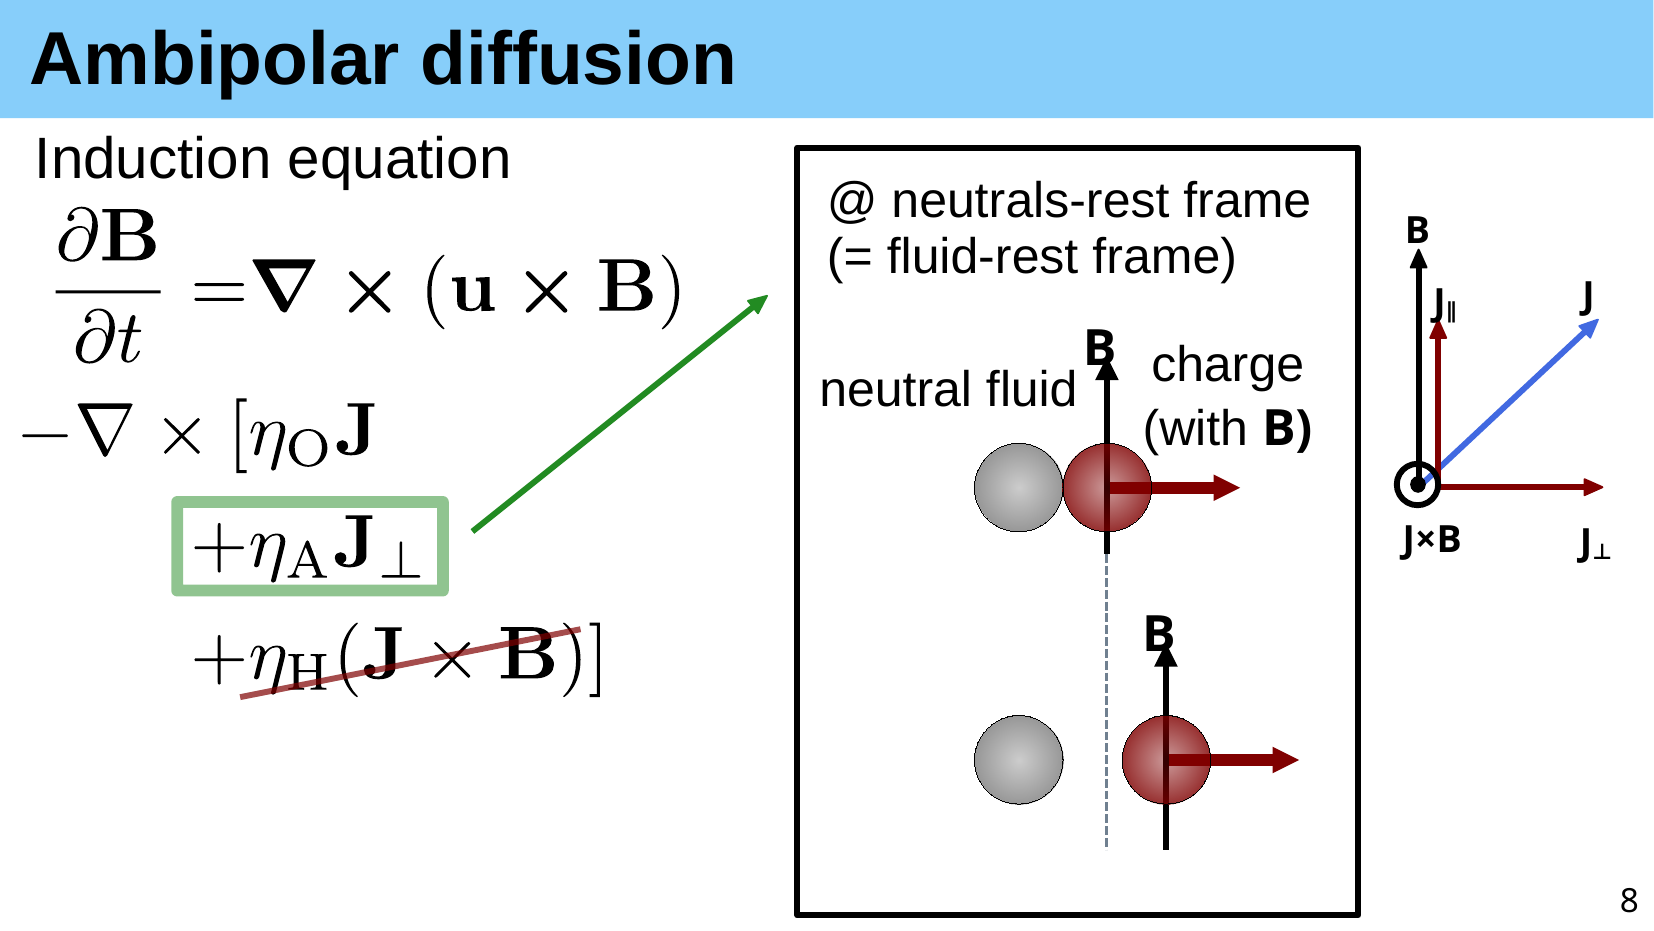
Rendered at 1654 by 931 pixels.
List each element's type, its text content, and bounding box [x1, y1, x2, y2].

text_box neutral fluid [804, 354, 1093, 425]
text_box charge (with B) [1127, 328, 1334, 458]
text_box J∥ [1422, 268, 1508, 325]
text_box J [1567, 260, 1627, 320]
text_box B [1068, 305, 1157, 369]
text_box Induction equation [19, 118, 562, 198]
title Ambipolar diffusion [0, 0, 1654, 119]
text_box [974, 715, 1064, 805]
text_box [22, 206, 680, 698]
text_box J×B [1387, 505, 1497, 562]
text_box [1122, 715, 1211, 805]
text_box J⊥ [1564, 508, 1652, 562]
text_box [974, 443, 1152, 532]
text_box B [1127, 590, 1195, 656]
text_box B [1390, 200, 1450, 258]
text_box @ neutrals-rest frame (= fluid-rest frame) [800, 165, 1355, 305]
text_box [1410, 476, 1426, 493]
